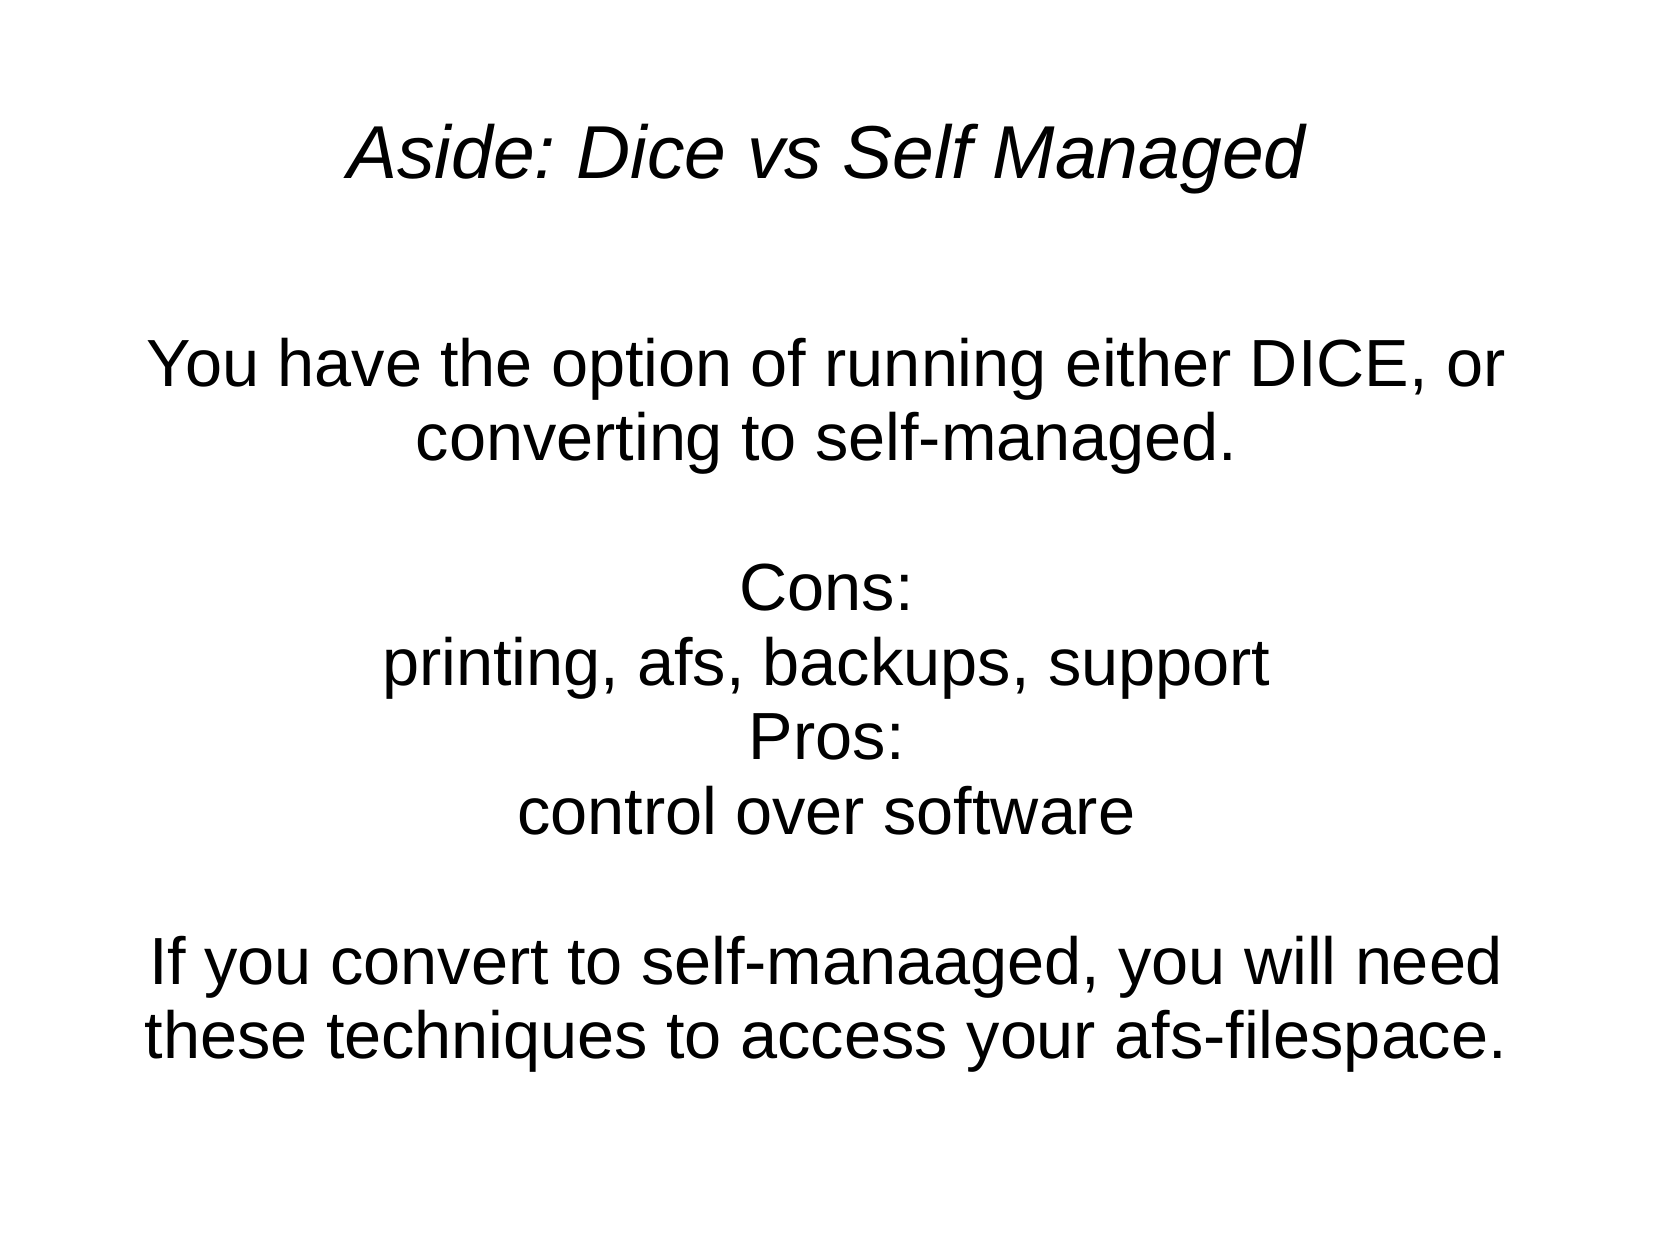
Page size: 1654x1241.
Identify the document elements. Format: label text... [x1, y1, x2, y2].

subtitle You have the option of running either DICE, or converting to self-managed. Cons: printing, afs, backups, support Pros: control over software If you convert to self-manaaged, you will need these techniques to access your afs-filespace. [82, 297, 1571, 1102]
title Aside: Dice vs Self Managed [82, 56, 1571, 250]
